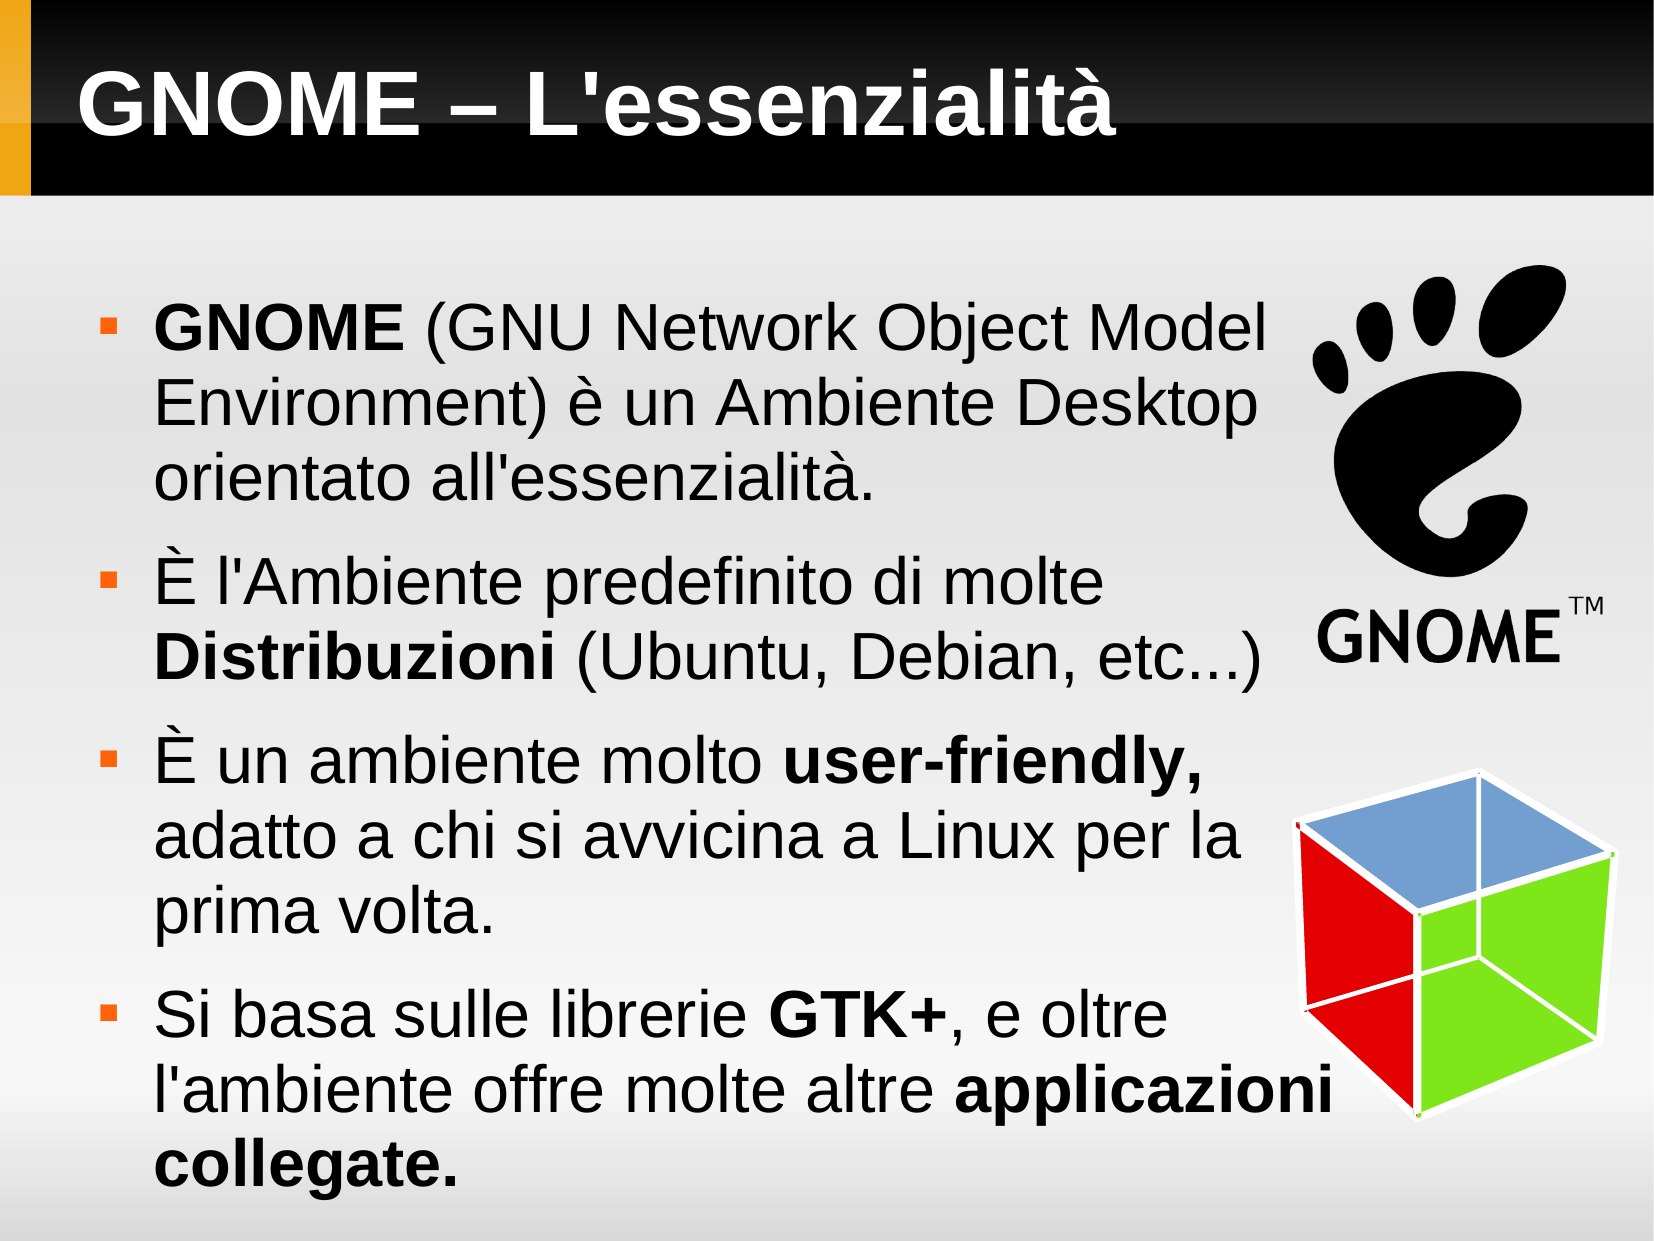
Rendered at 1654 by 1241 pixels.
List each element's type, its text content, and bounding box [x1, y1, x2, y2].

title GNOME – L'essenzialità [76, 7, 1565, 200]
picture [0, 0, 1654, 1241]
list GNOME (GNU Network Object Model Environment) è un Ambiente Desktop orientato all'essenzialità. È l'Ambiente predefinito di molte Distribuzioni (Ubuntu, Debian, etc...) È un ambiente molto user-friendly, adatto a chi si avvicina a Linux per la prima volta. Si basa sulle librerie GTK+, e oltre l'ambiente offre molte altre applicazioni collegate. [82, 290, 1359, 1202]
